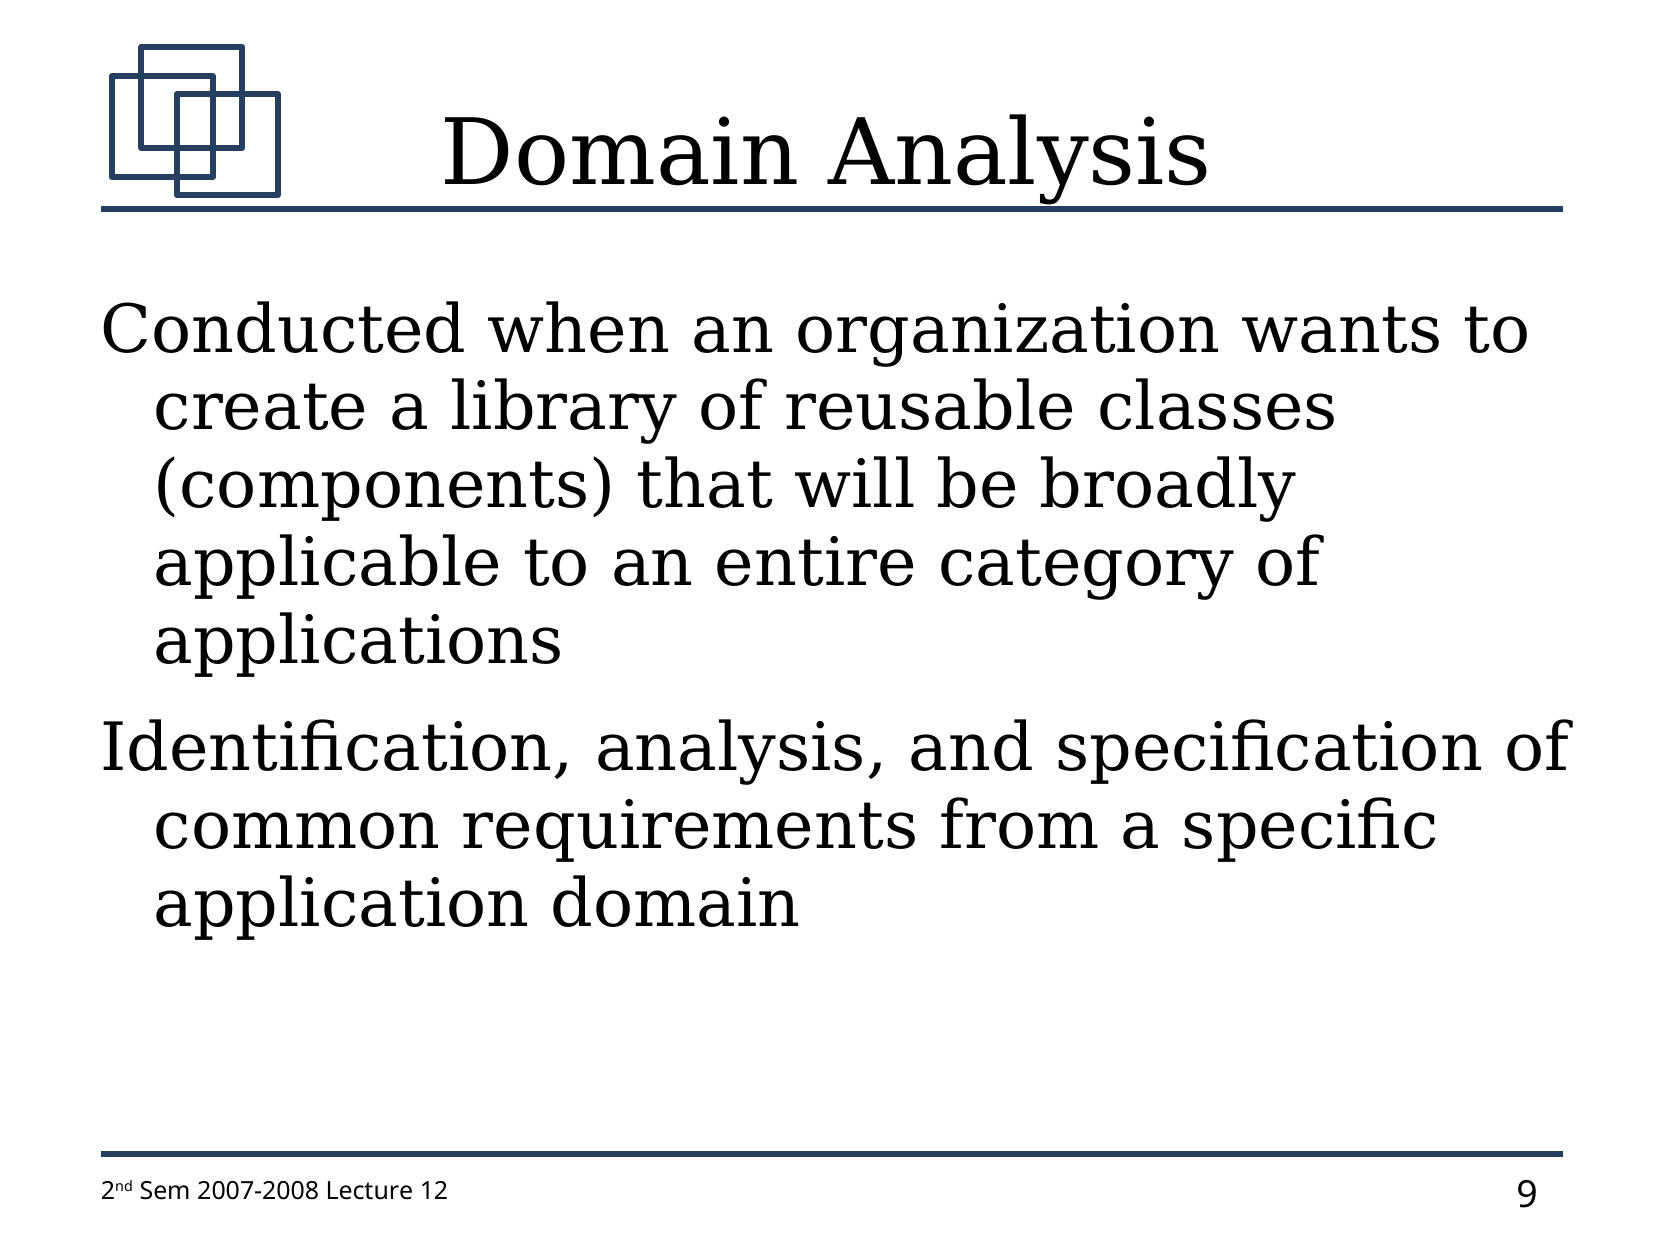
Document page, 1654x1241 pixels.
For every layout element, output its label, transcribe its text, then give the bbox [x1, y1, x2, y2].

list Conducted when an organization wants to create a library of reusable classes (components) that will be broadly applicable to an entire category of applications Identification, analysis, and specification of common requirements from a specific application domain [82, 290, 1571, 1109]
title Domain Analysis [82, 49, 1571, 257]
